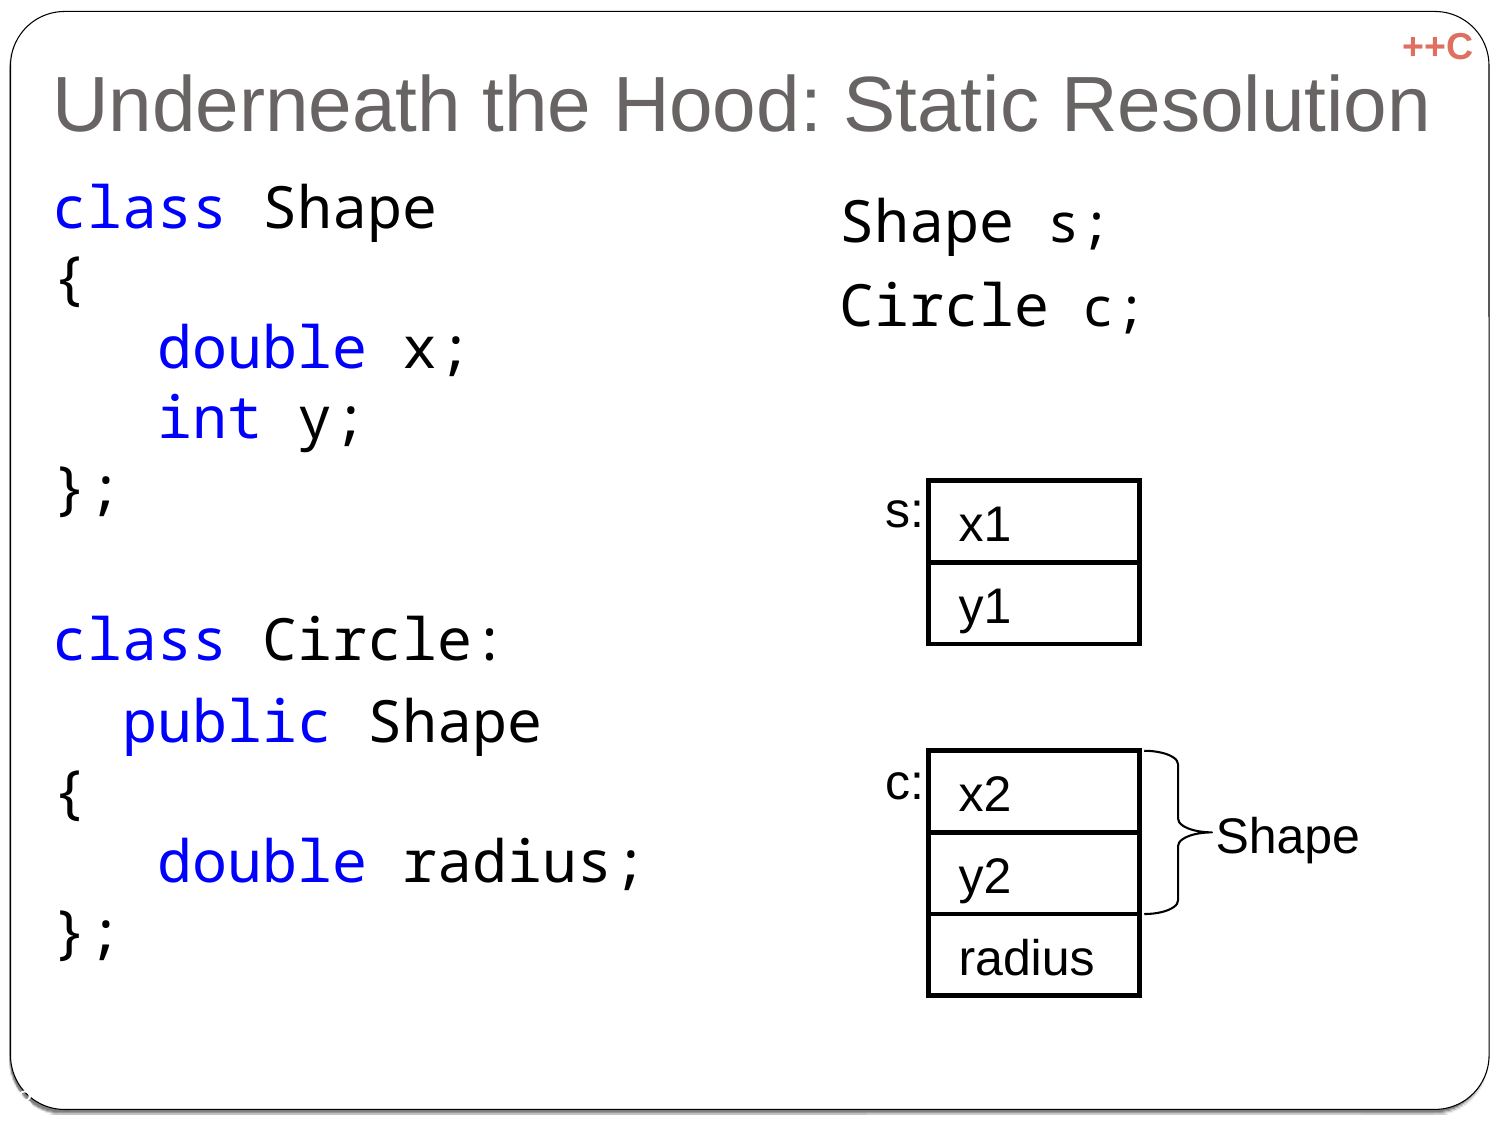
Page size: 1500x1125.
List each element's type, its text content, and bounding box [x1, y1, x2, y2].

text_box radius [928, 914, 1140, 996]
text_box y2 [928, 832, 1140, 914]
list class Shape { double x; int y; }; class Circle: public Shape { double radius; }; [37, 162, 825, 1088]
text_box x2 [955, 750, 1140, 832]
list Shape s; Circle c; [825, 162, 1463, 1088]
text_box x1 [928, 480, 1140, 562]
text_box y1 [928, 562, 1140, 644]
slide_number <number> [0, 1074, 50, 1125]
text_box s: [854, 455, 954, 561]
text_box c: [855, 727, 955, 833]
text_box Shape [1171, 780, 1390, 886]
title Underneath the Hood: Static Resolution [37, 45, 1463, 162]
